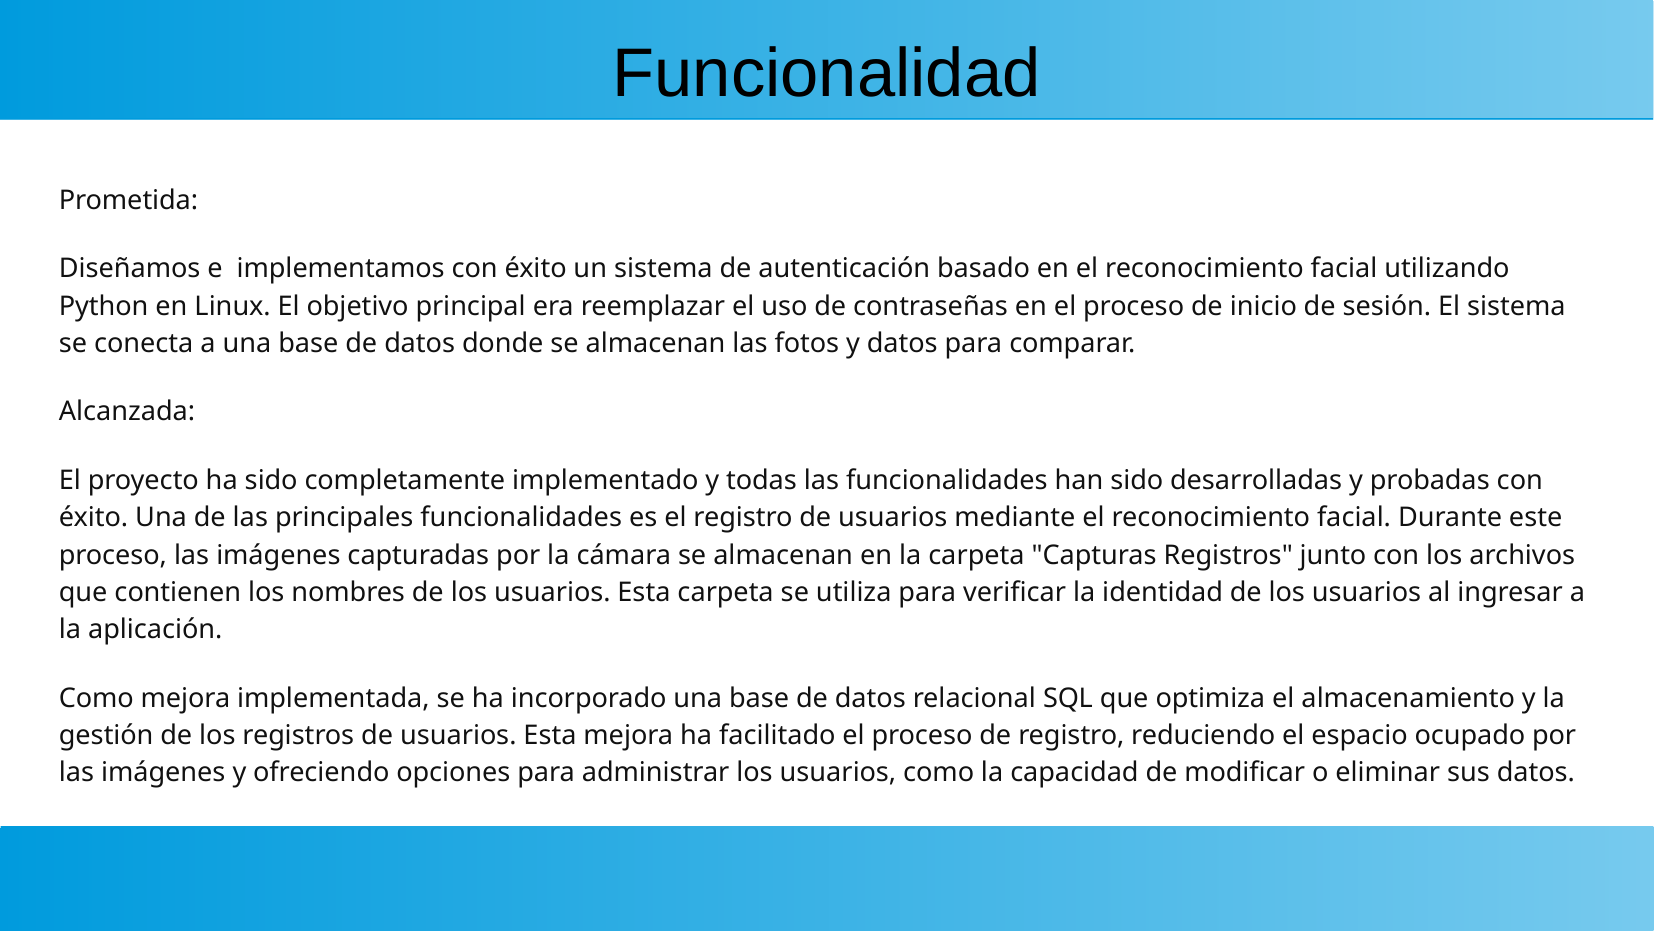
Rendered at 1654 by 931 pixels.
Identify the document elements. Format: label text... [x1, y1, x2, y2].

list Prometida: Diseñamos e implementamos con éxito un sistema de autenticación basado en el reconocimiento facial utilizando Python en Linux. El objetivo principal era reemplazar el uso de contraseñas en el proceso de inicio de sesión. El sistema se conecta a una base de datos donde se almacenan las fotos y datos para comparar. Alcanzada: El proyecto ha sido completamente implementado y todas las funcionalidades han sido desarrolladas y probadas con éxito. Una de las principales funcionalidades es el registro de usuarios mediante el reconocimiento facial. Durante este proceso, las imágenes capturadas por la cámara se almacenan en la carpeta "Capturas Registros" junto con los archivos que contienen los nombres de los usuarios. Esta carpeta se utiliza para verificar la identidad de los usuarios al ingresar a la aplicación. Como mejora implementada, se ha incorporado una base de datos relacional SQL que optimiza el almacenamiento y la gestión de los registros de usuarios. Esta mejora ha facilitado el proceso de registro, reduciendo el espacio ocupado por las imágenes y ofreciendo opciones para administrar los usuarios, como la capacidad de modificar o eliminar sus datos. [59, 177, 1595, 768]
title Funcionalidad [59, 29, 1595, 108]
